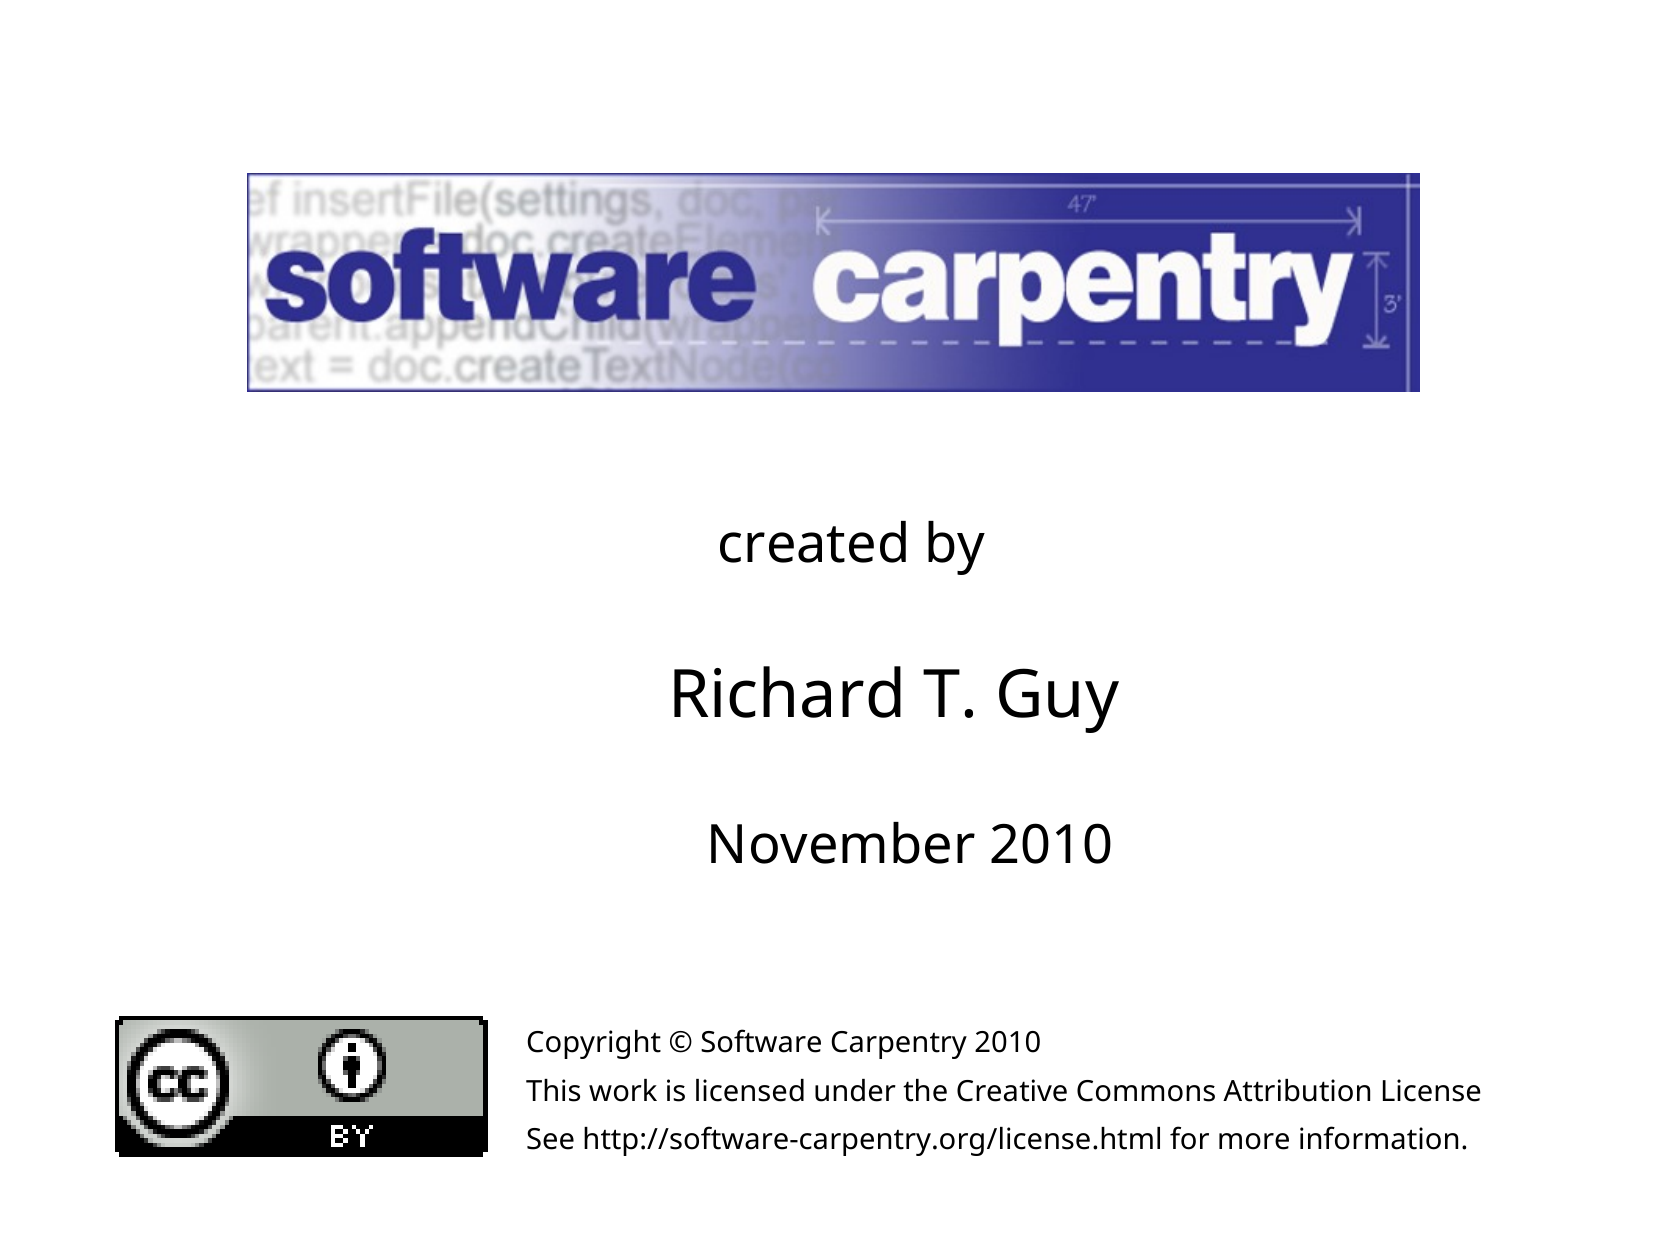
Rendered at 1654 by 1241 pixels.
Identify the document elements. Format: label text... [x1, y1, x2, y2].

text_box Copyright © Software Carpentry 2010 This work is licensed under the Creative Commons Attribution License See http://software-carpentry.org/license.html for more information. [511, 1014, 1574, 1164]
text_box Richard T. Guy [1005, 676, 1014, 710]
text_box November 2010 [692, 800, 975, 882]
text_box Richard T. Guy [653, 641, 1014, 739]
picture [247, 173, 1420, 392]
text_box created by [702, 499, 964, 581]
picture [115, 1016, 488, 1158]
